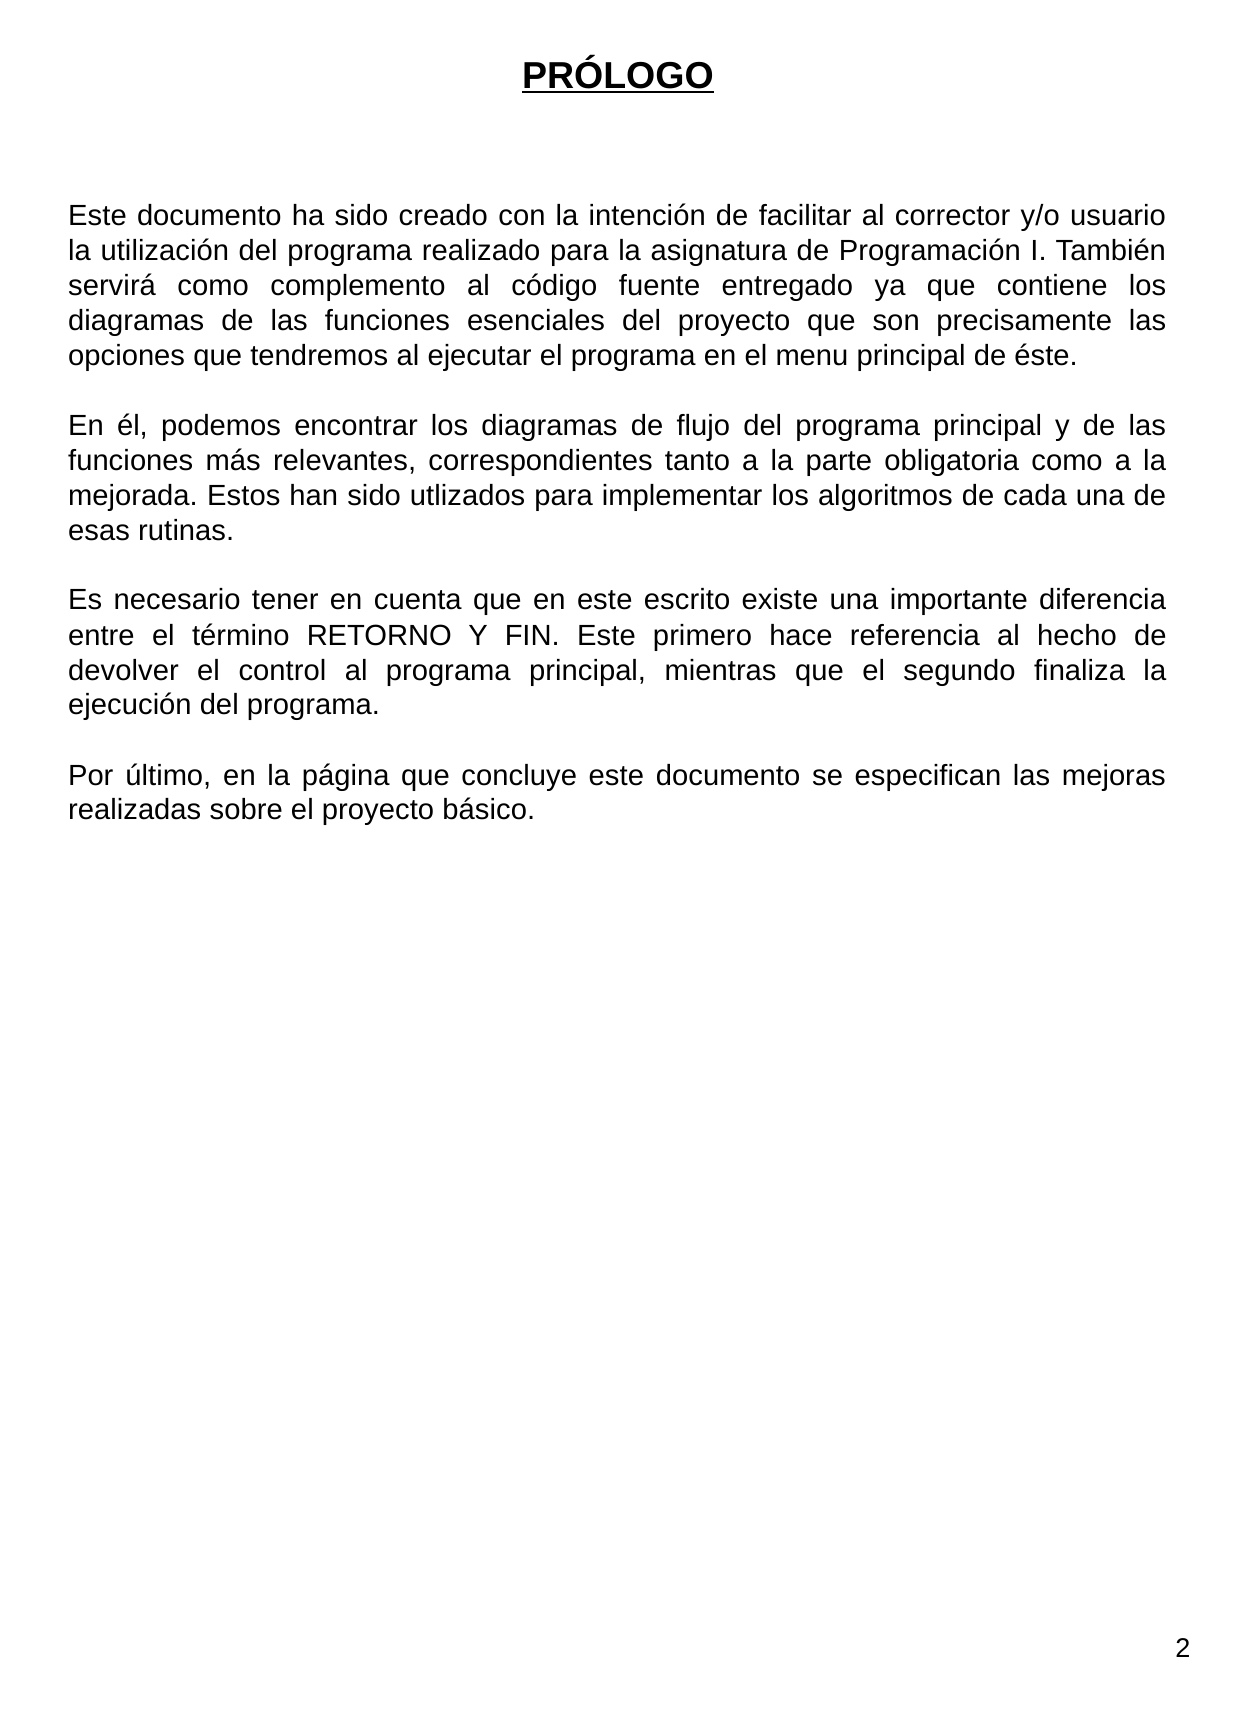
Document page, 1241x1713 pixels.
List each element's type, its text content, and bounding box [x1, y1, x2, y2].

slide_number 2 [1160, 1581, 1235, 1713]
text_box PRÓLOGO Este documento ha sido creado con la intención de facilitar al corrector y/o usuario la utilización del programa realizado para la asignatura de Programación I. También servirá como complemento al código fuente entregado ya que contiene los diagramas de las funciones esenciales del proyecto que son precisamente las opciones que tendremos al ejecutar el programa en el menu principal de éste. En él, podemos encontrar los diagramas de flujo del programa principal y de las funciones más relevantes, correspondientes tanto a la parte obligatoria como a la mejorada. Estos han sido utlizados para implementar los algoritmos de cada una de esas rutinas. Es necesario tener en cuenta que en este escrito existe una importante diferencia entre el término RETORNO Y FIN. Este primero hace referencia al hecho de devolver el control al programa principal, mientras que el segundo finaliza la ejecución del programa. Por último, en la página que concluye este documento se especifican las mejoras realizadas sobre el proyecto básico. [53, 36, 1183, 1211]
